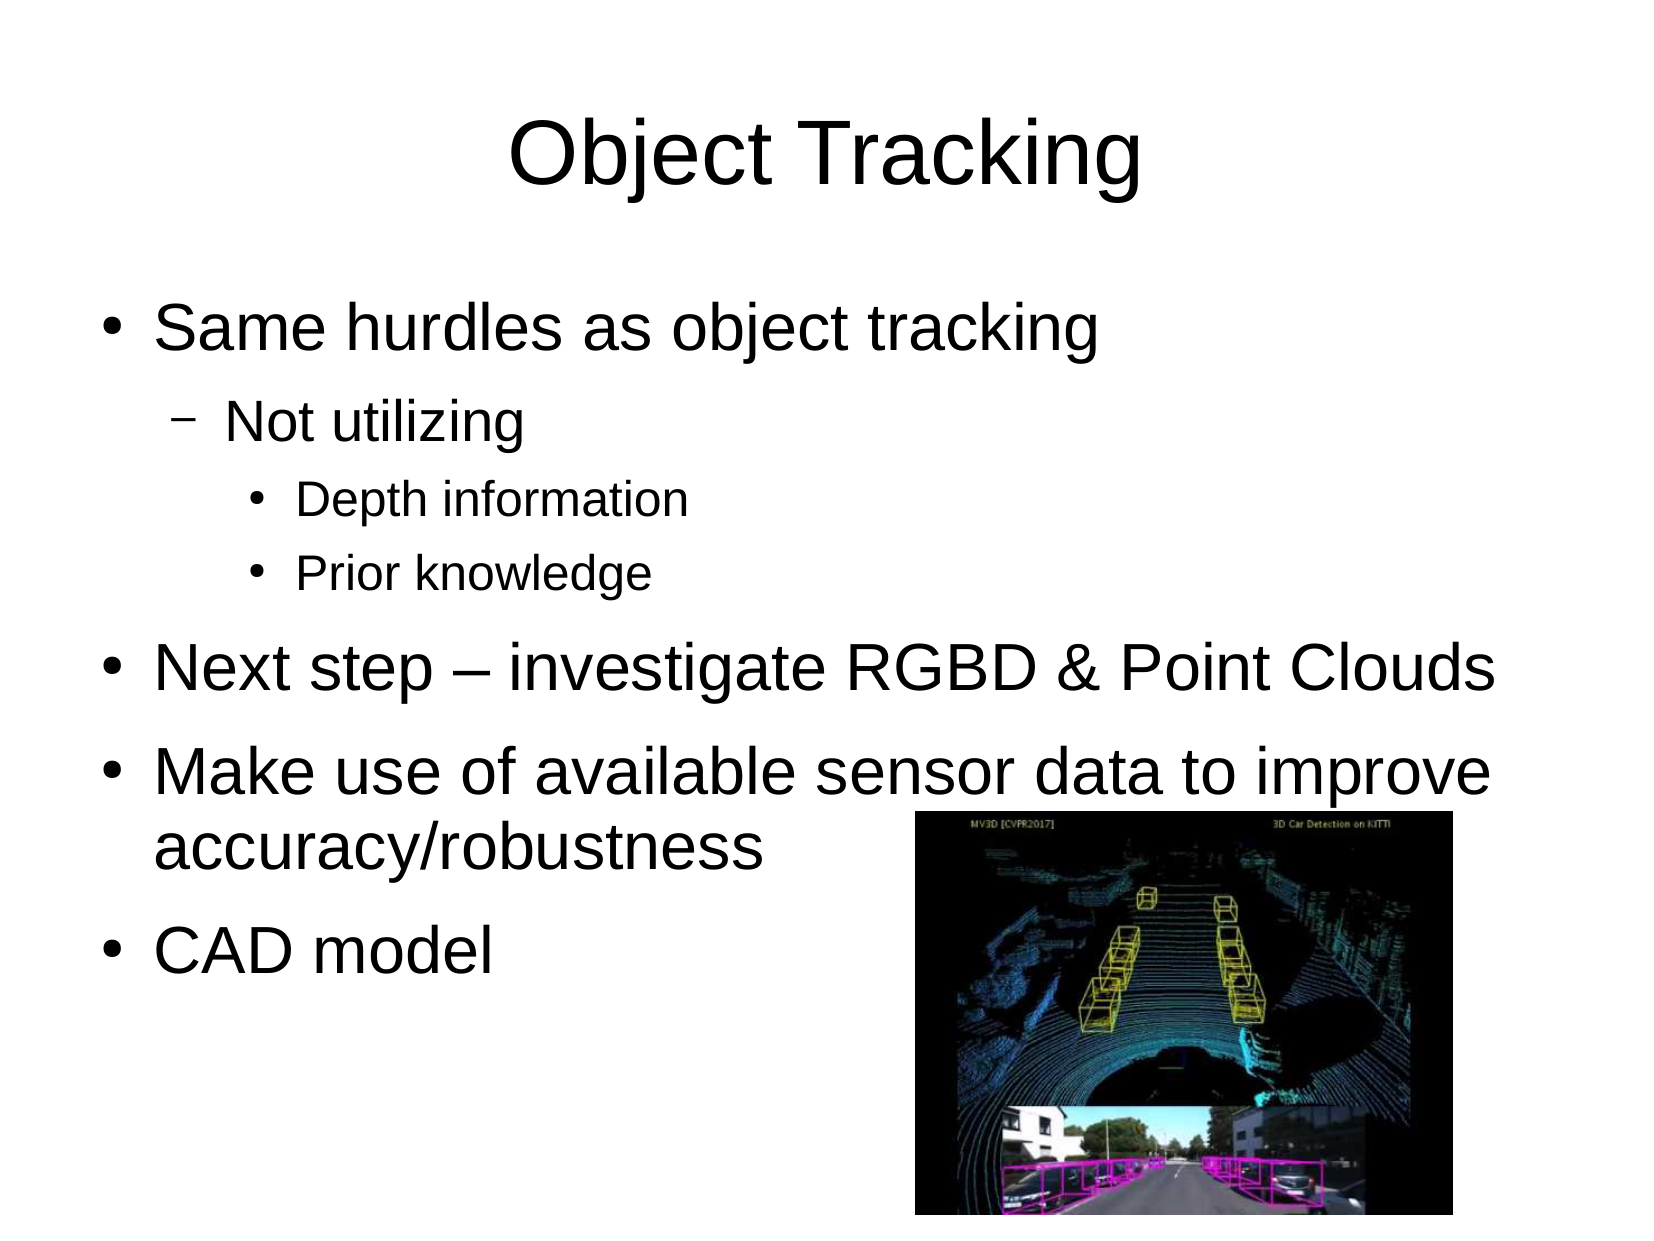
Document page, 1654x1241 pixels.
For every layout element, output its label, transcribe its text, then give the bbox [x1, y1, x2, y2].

picture [915, 811, 1453, 1216]
list Same hurdles as object tracking Not utilizing Depth information Prior knowledge Next step – investigate RGBD & Point Clouds Make use of available sensor data to improve accuracy/robustness CAD model [82, 290, 1571, 1010]
title Object Tracking [82, 49, 1571, 257]
